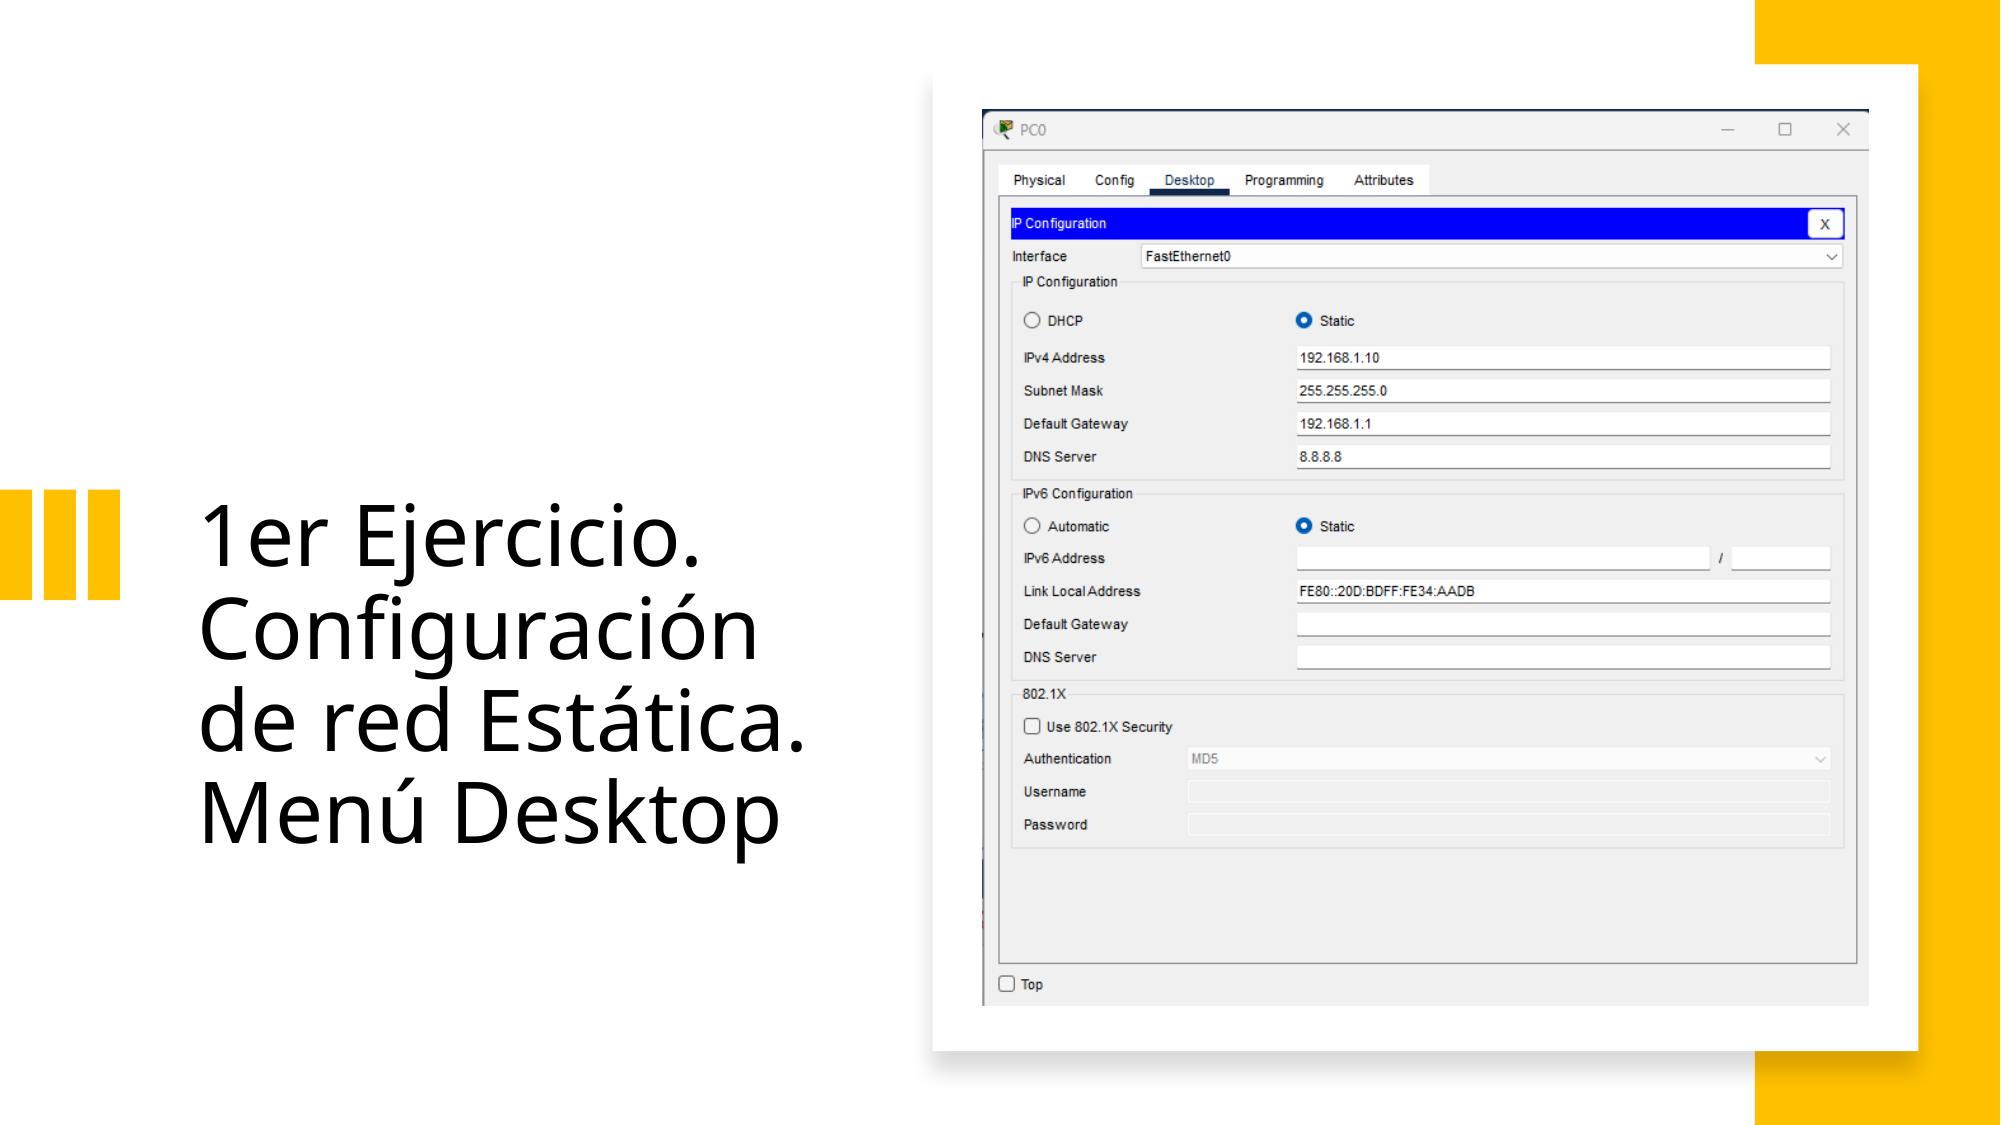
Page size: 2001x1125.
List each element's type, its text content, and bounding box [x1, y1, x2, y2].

title 1er Ejercicio. Configuración de red Estática. Menú Desktop [182, 485, 845, 878]
text_box [43, 489, 76, 601]
picture [982, 109, 1869, 1006]
text_box [0, 489, 33, 601]
text_box [932, 0, 2000, 1125]
text_box [87, 489, 120, 601]
